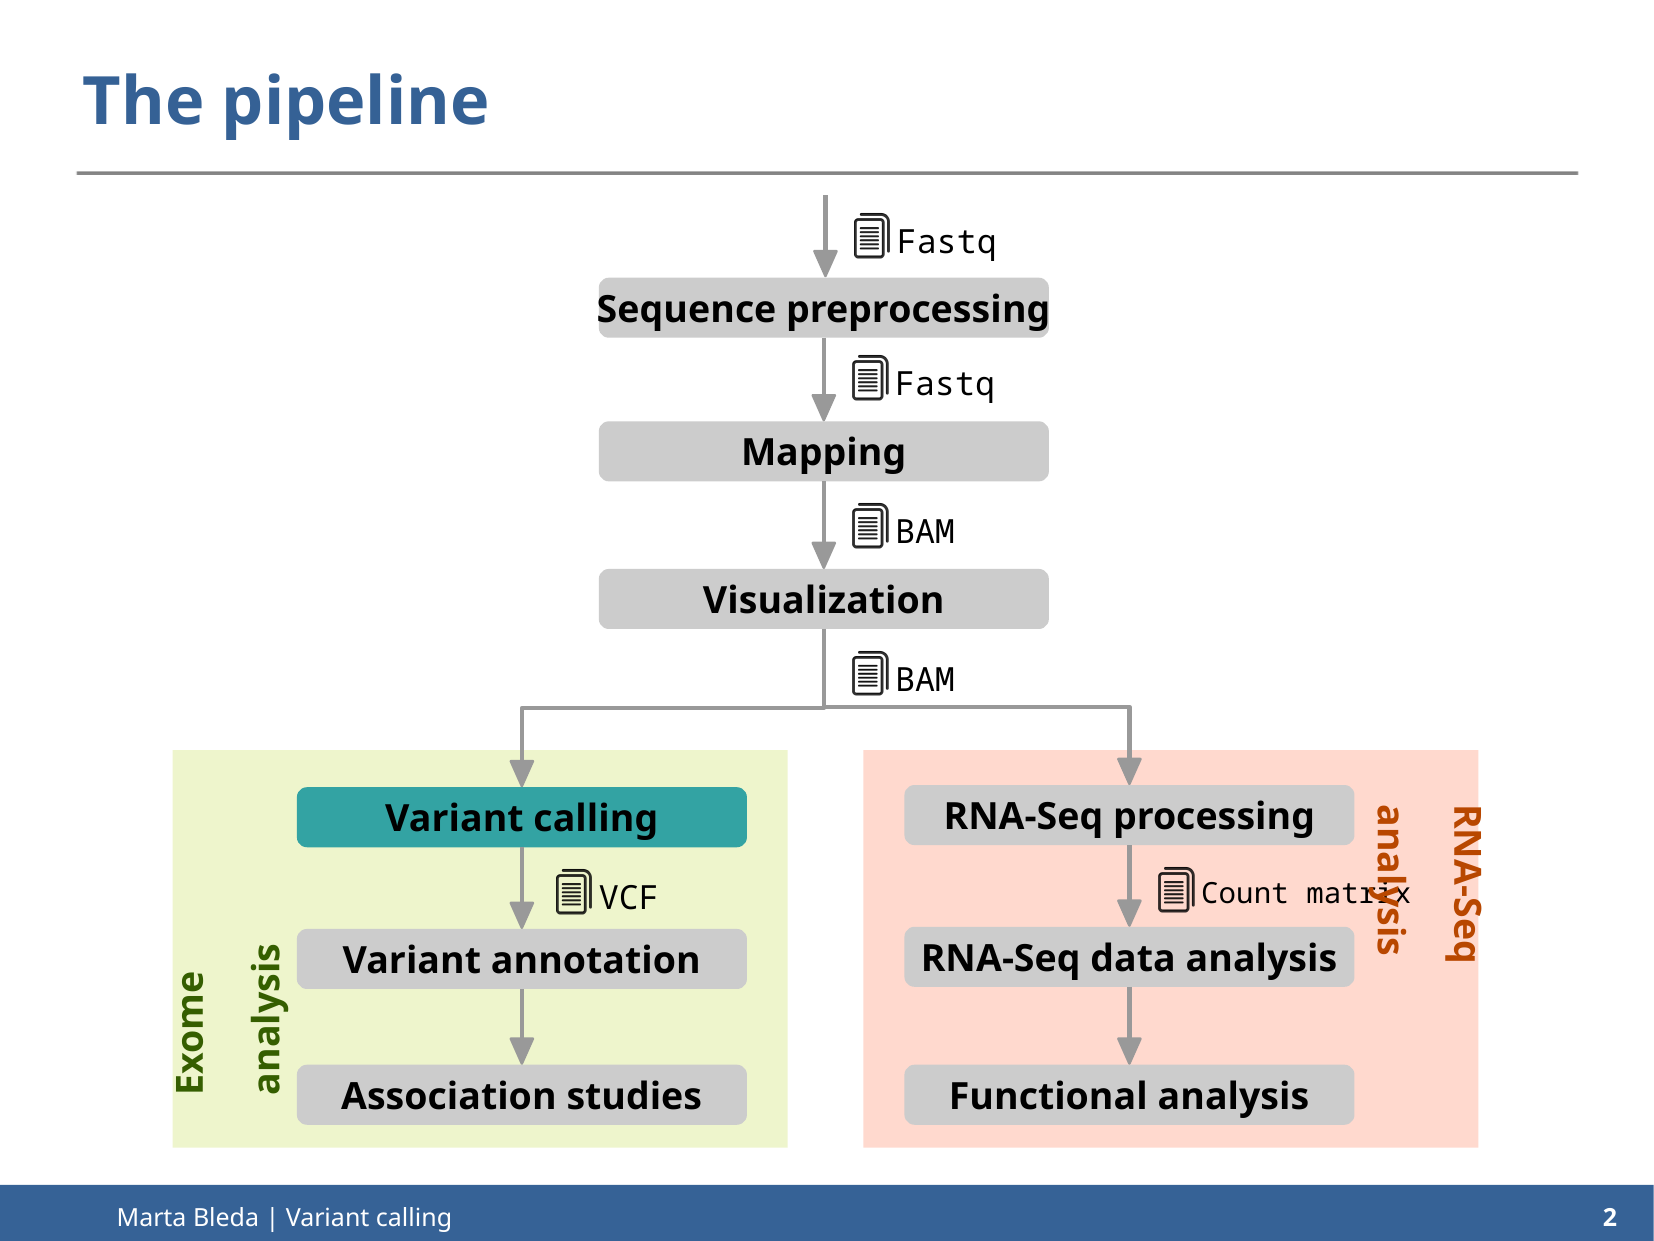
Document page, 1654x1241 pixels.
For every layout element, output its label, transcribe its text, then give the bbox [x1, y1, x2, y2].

text_box RNA-Seq processing [904, 785, 1355, 846]
text_box [172, 750, 788, 1148]
text_box [863, 750, 1479, 1148]
text_box Functional analysis [904, 1064, 1355, 1125]
picture [548, 866, 600, 919]
text_box Visualization [598, 568, 1049, 629]
text_box Mapping [598, 421, 1049, 482]
picture [844, 648, 897, 700]
text_box Association studies [296, 1064, 747, 1125]
picture [846, 210, 898, 263]
text_box Count matrix [1203, 864, 1402, 917]
text_box Variant annotation [296, 928, 747, 989]
text_box VCF [600, 866, 771, 919]
picture [1571, 170, 1580, 175]
text_box RNA-Seq analysis [1402, 789, 1485, 1126]
text_box BAM [897, 648, 1067, 697]
picture [74, 170, 82, 175]
title The pipeline [82, 0, 1571, 202]
text_box Fastq [898, 210, 1069, 259]
text_box Sequence preprocessing [598, 277, 1049, 338]
text_box Fastq [897, 352, 1067, 401]
text_box BAM [897, 500, 1067, 549]
picture [1150, 864, 1203, 917]
text_box RNA-Seq data analysis [904, 926, 1355, 987]
text_box Exome analysis [172, 817, 256, 1111]
picture [844, 352, 897, 405]
text_box Variant calling [296, 787, 747, 848]
picture [844, 500, 897, 553]
